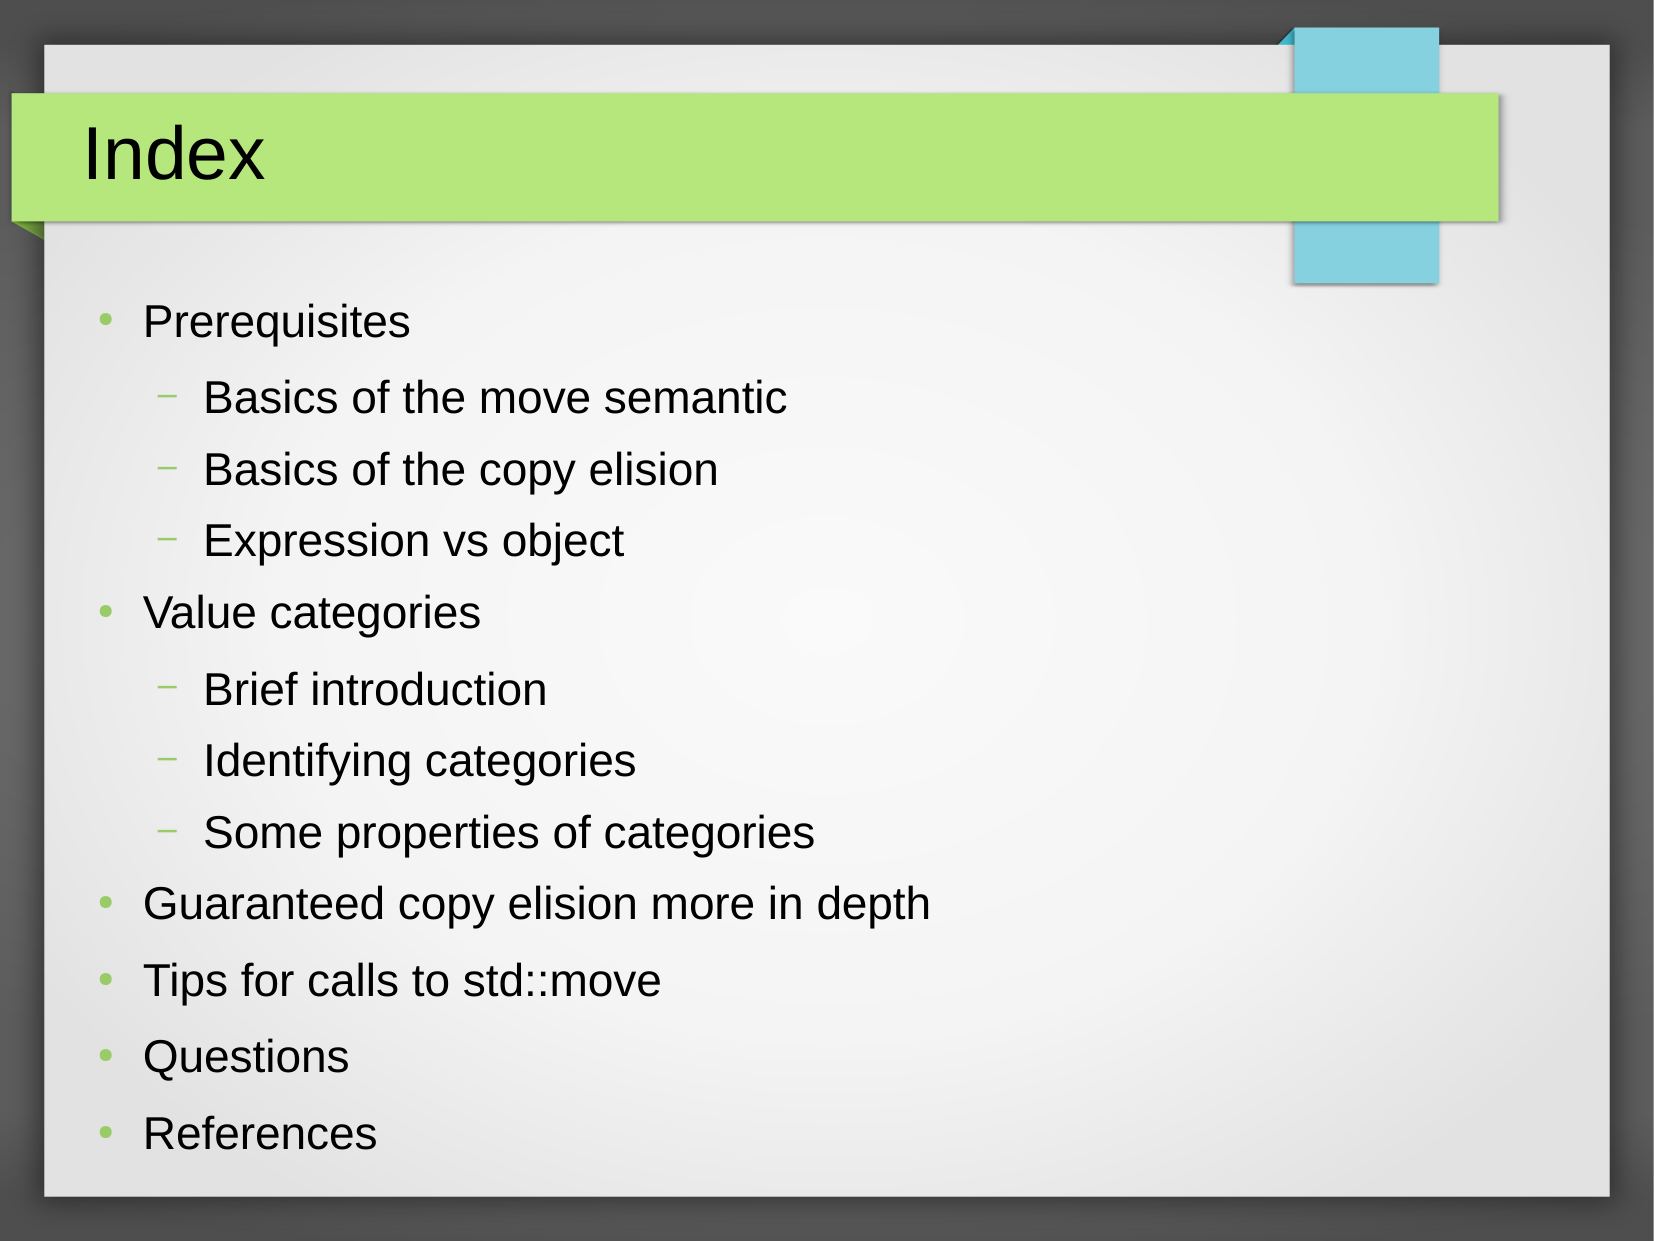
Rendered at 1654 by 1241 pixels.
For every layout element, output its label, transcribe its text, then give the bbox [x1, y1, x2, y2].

title Index [82, 94, 1264, 213]
picture [0, 0, 1654, 1241]
list Prerequisites Basics of the move semantic Basics of the copy elision Expression vs object Value categories Brief introduction Identifying categories Some properties of categories Guaranteed copy elision more in depth Tips for calls to std::move Questions References [82, 295, 1571, 1170]
